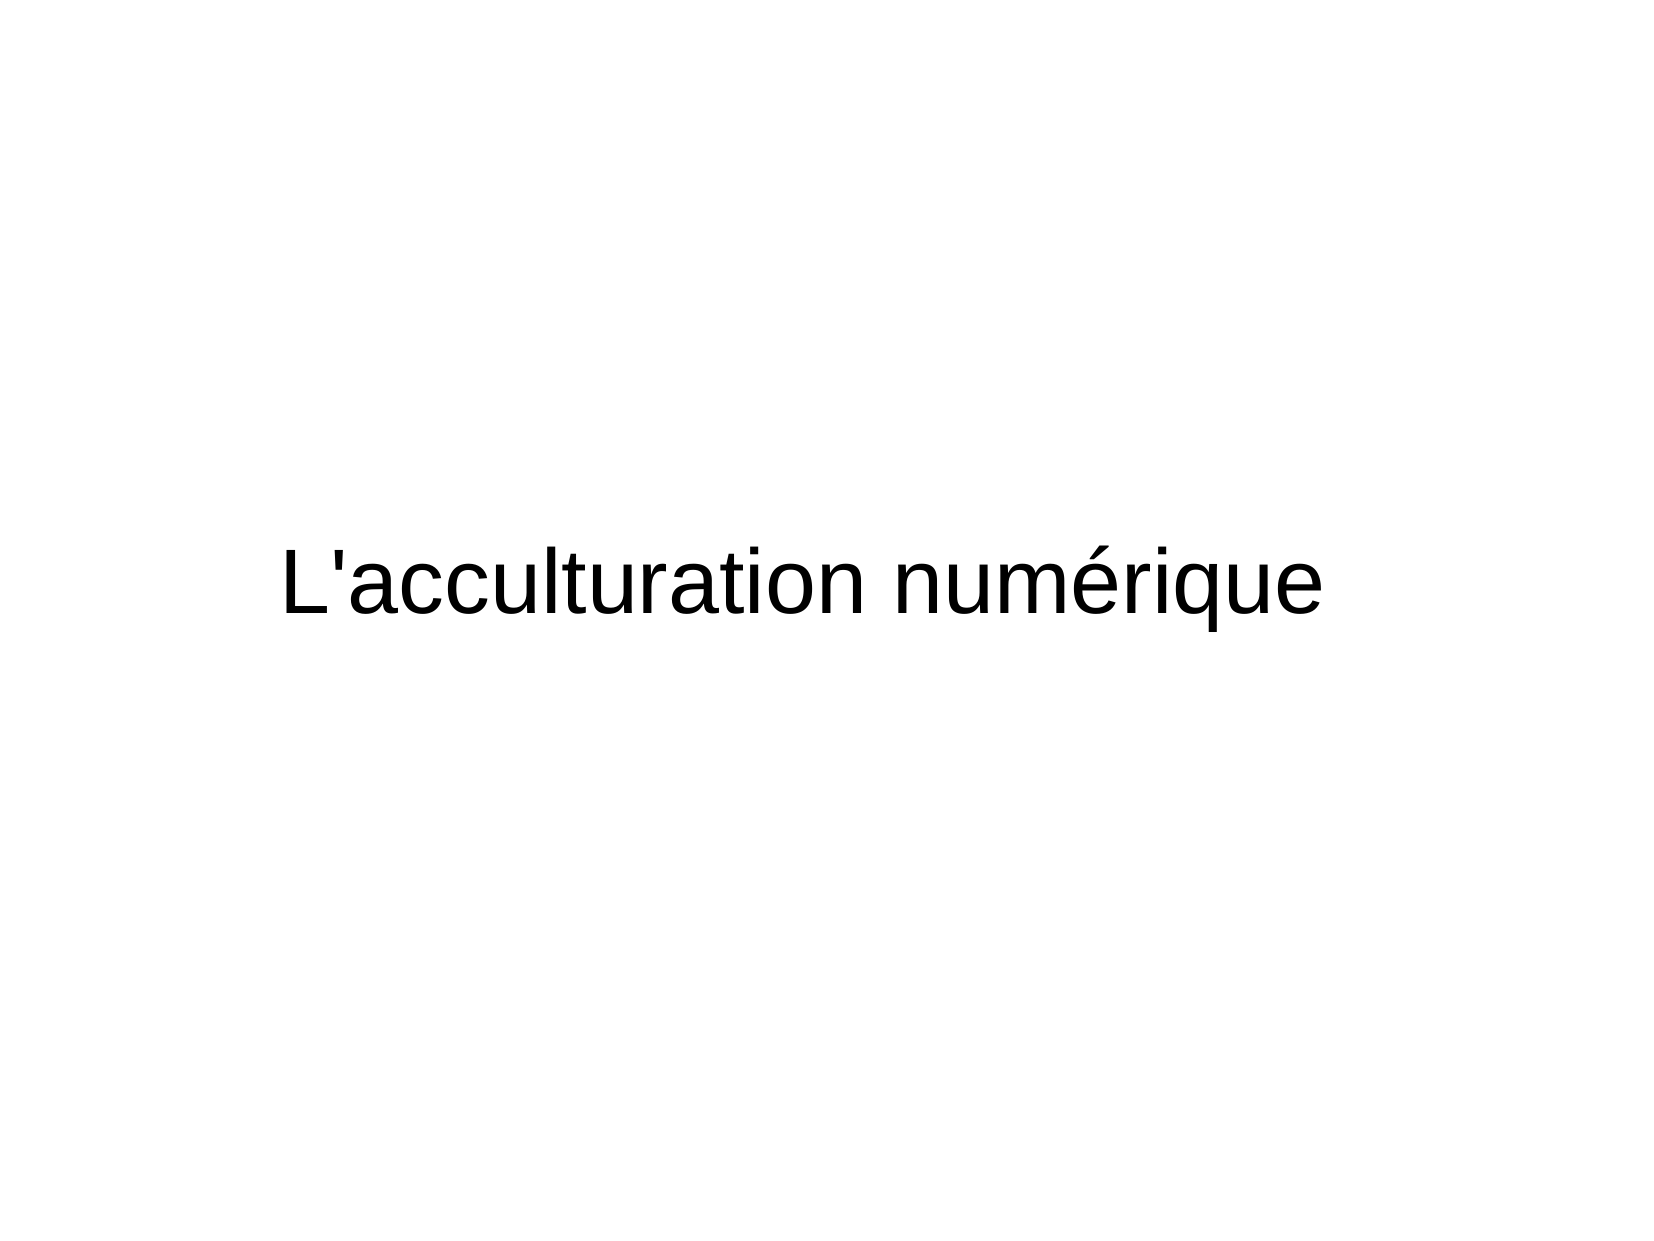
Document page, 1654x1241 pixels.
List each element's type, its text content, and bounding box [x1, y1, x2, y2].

title L'acculturation numérique [59, 477, 1548, 686]
